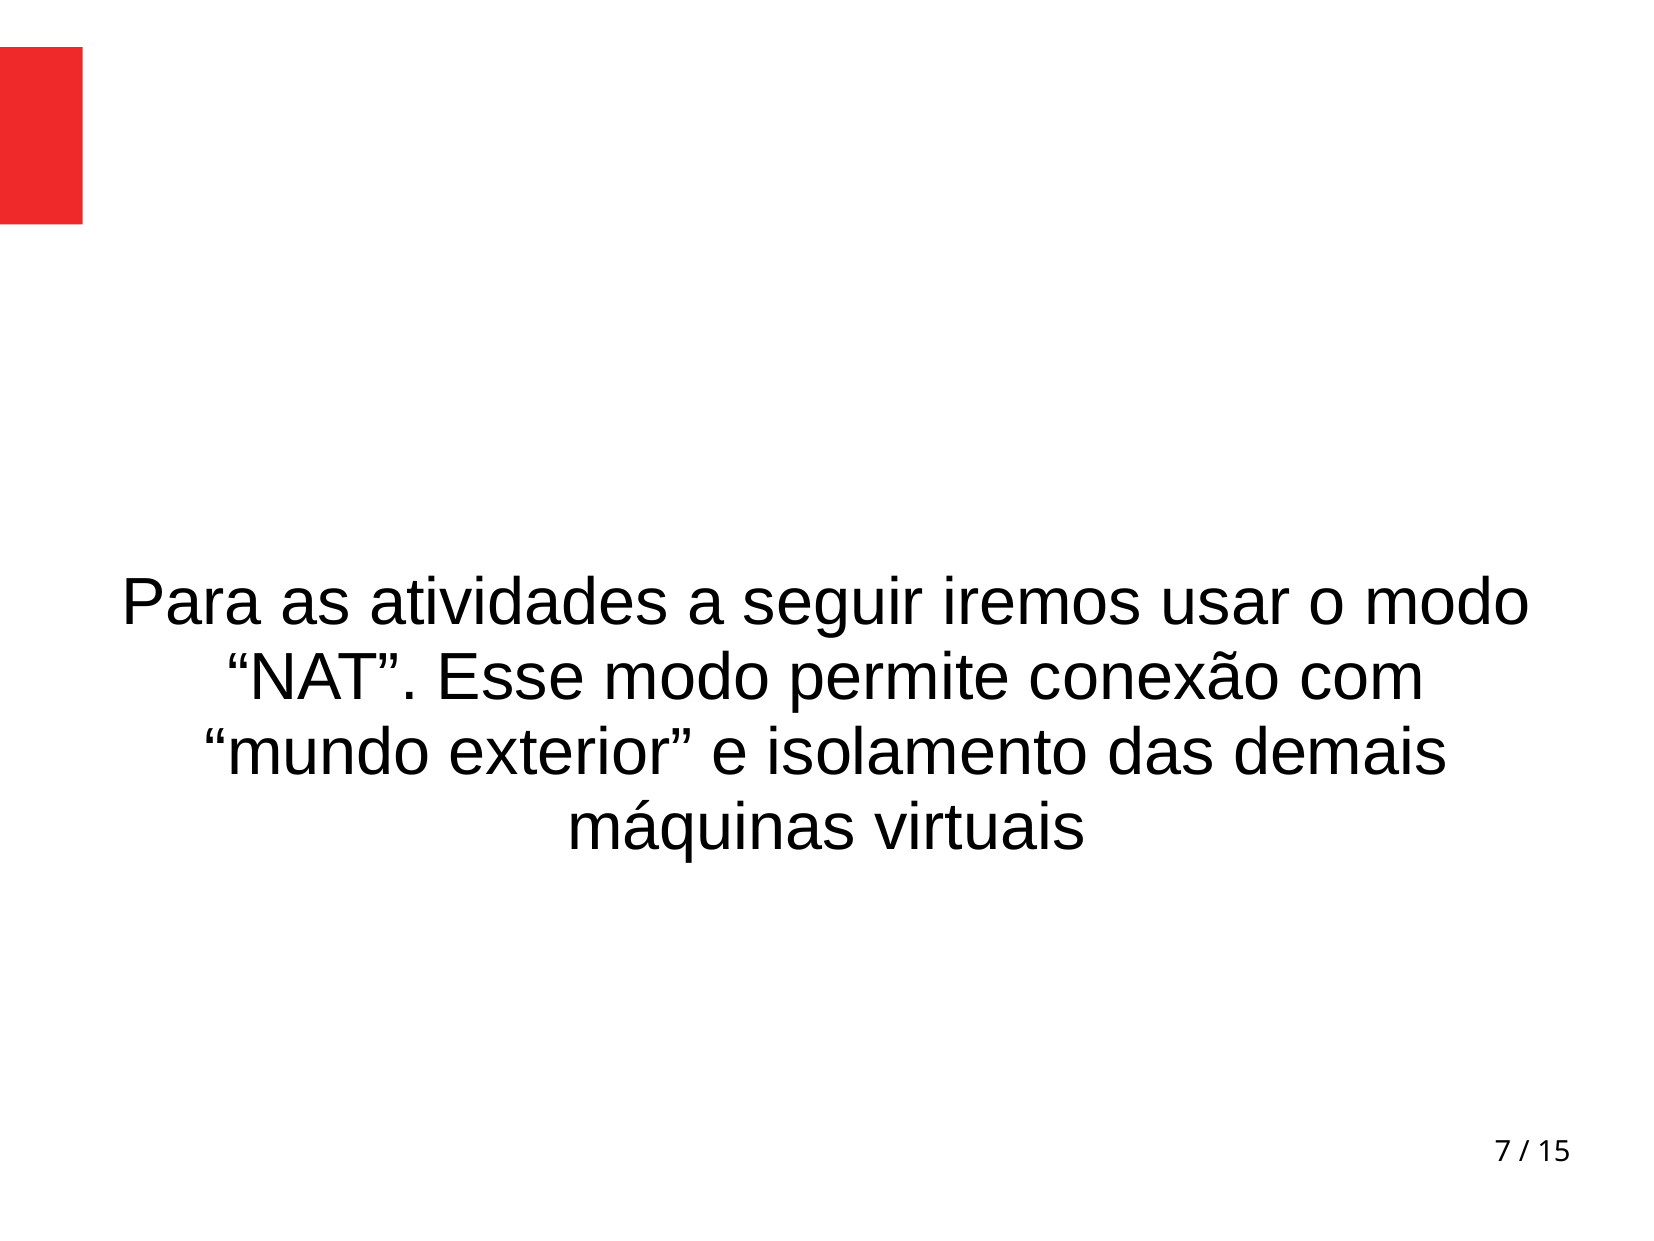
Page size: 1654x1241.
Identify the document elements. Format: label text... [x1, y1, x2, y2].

subtitle Para as atividades a seguir iremos usar o modo “NAT”. Esse modo permite conexão com “mundo exterior” e isolamento das demais máquinas virtuais [118, 354, 1536, 1074]
